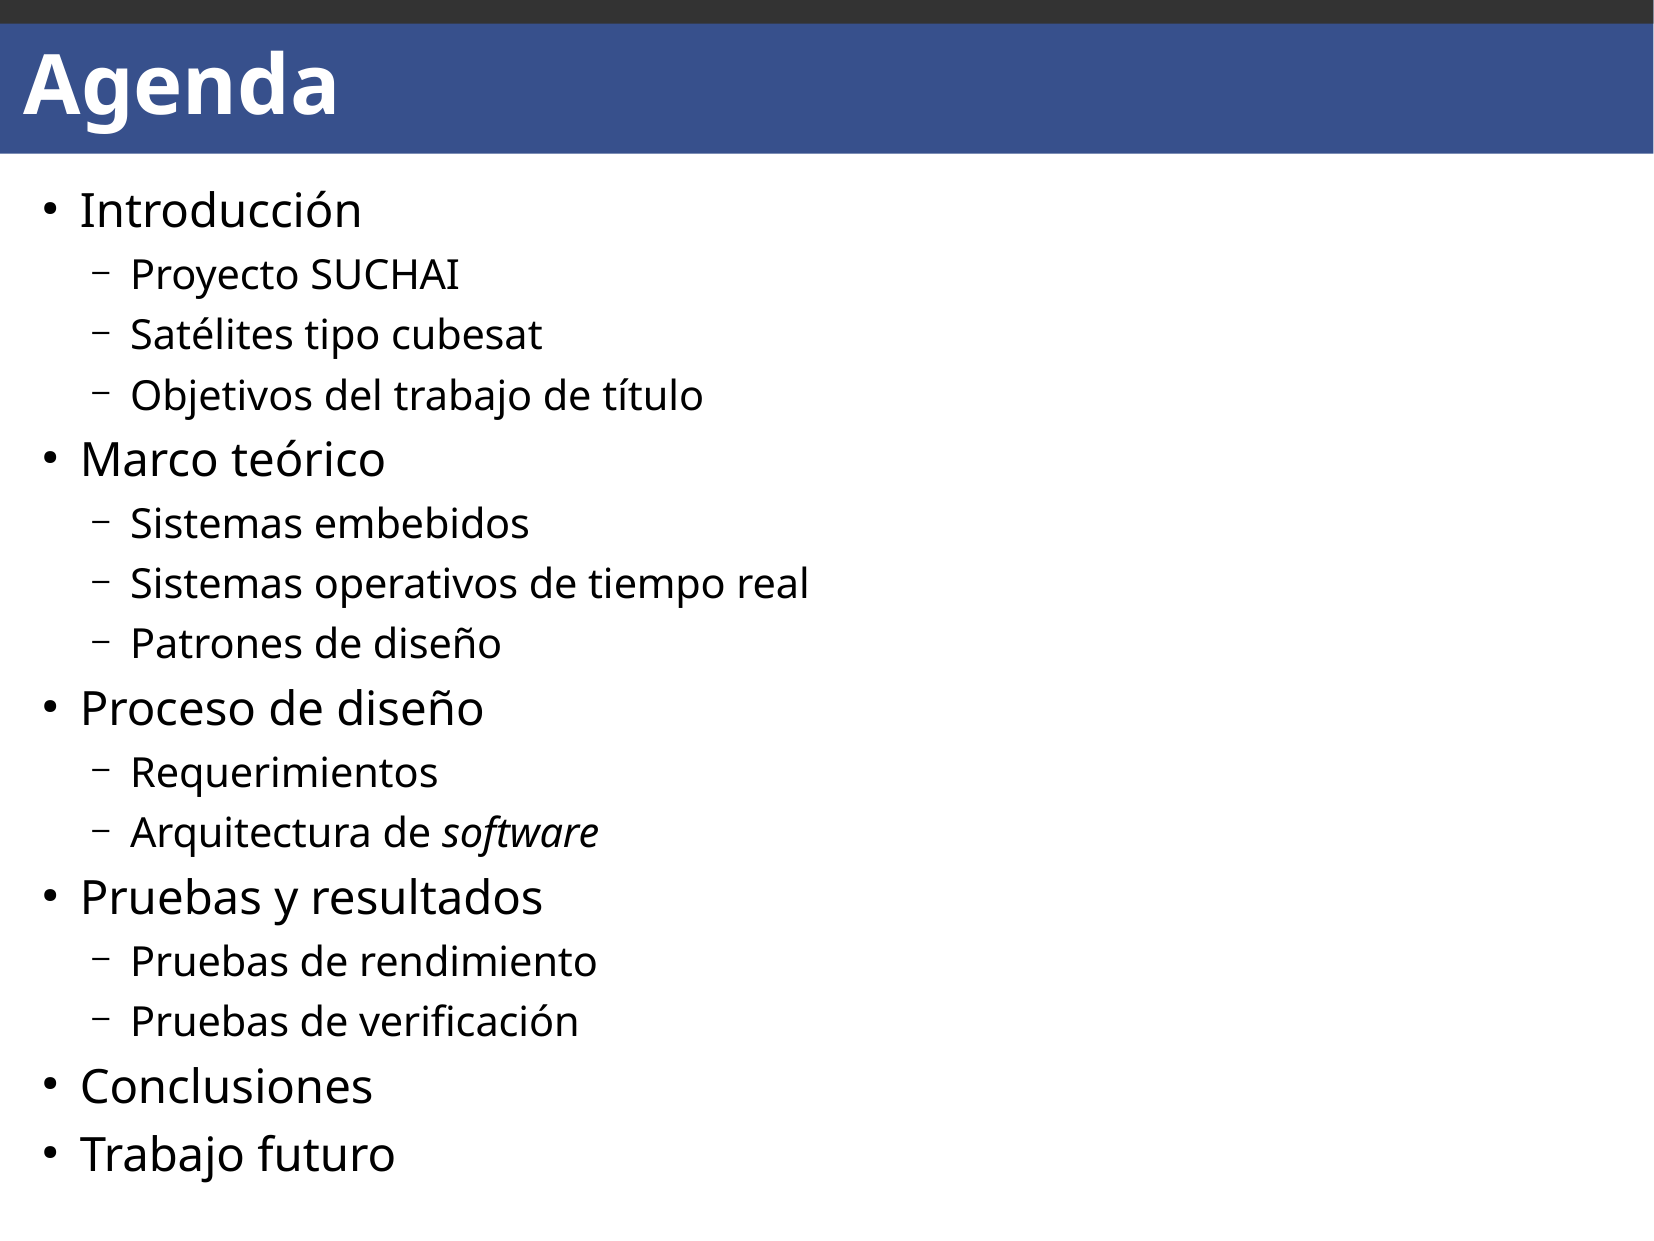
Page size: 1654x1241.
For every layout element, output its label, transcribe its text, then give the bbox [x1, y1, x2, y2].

list Introducción Proyecto SUCHAI Satélites tipo cubesat Objetivos del trabajo de título Marco teórico Sistemas embebidos Sistemas operativos de tiempo real Patrones de diseño Proceso de diseño Requerimientos Arquitectura de software Pruebas y resultados Pruebas de rendimiento Pruebas de verificación Conclusiones Trabajo futuro [29, 177, 1625, 1189]
title Agenda [23, 17, 1630, 148]
